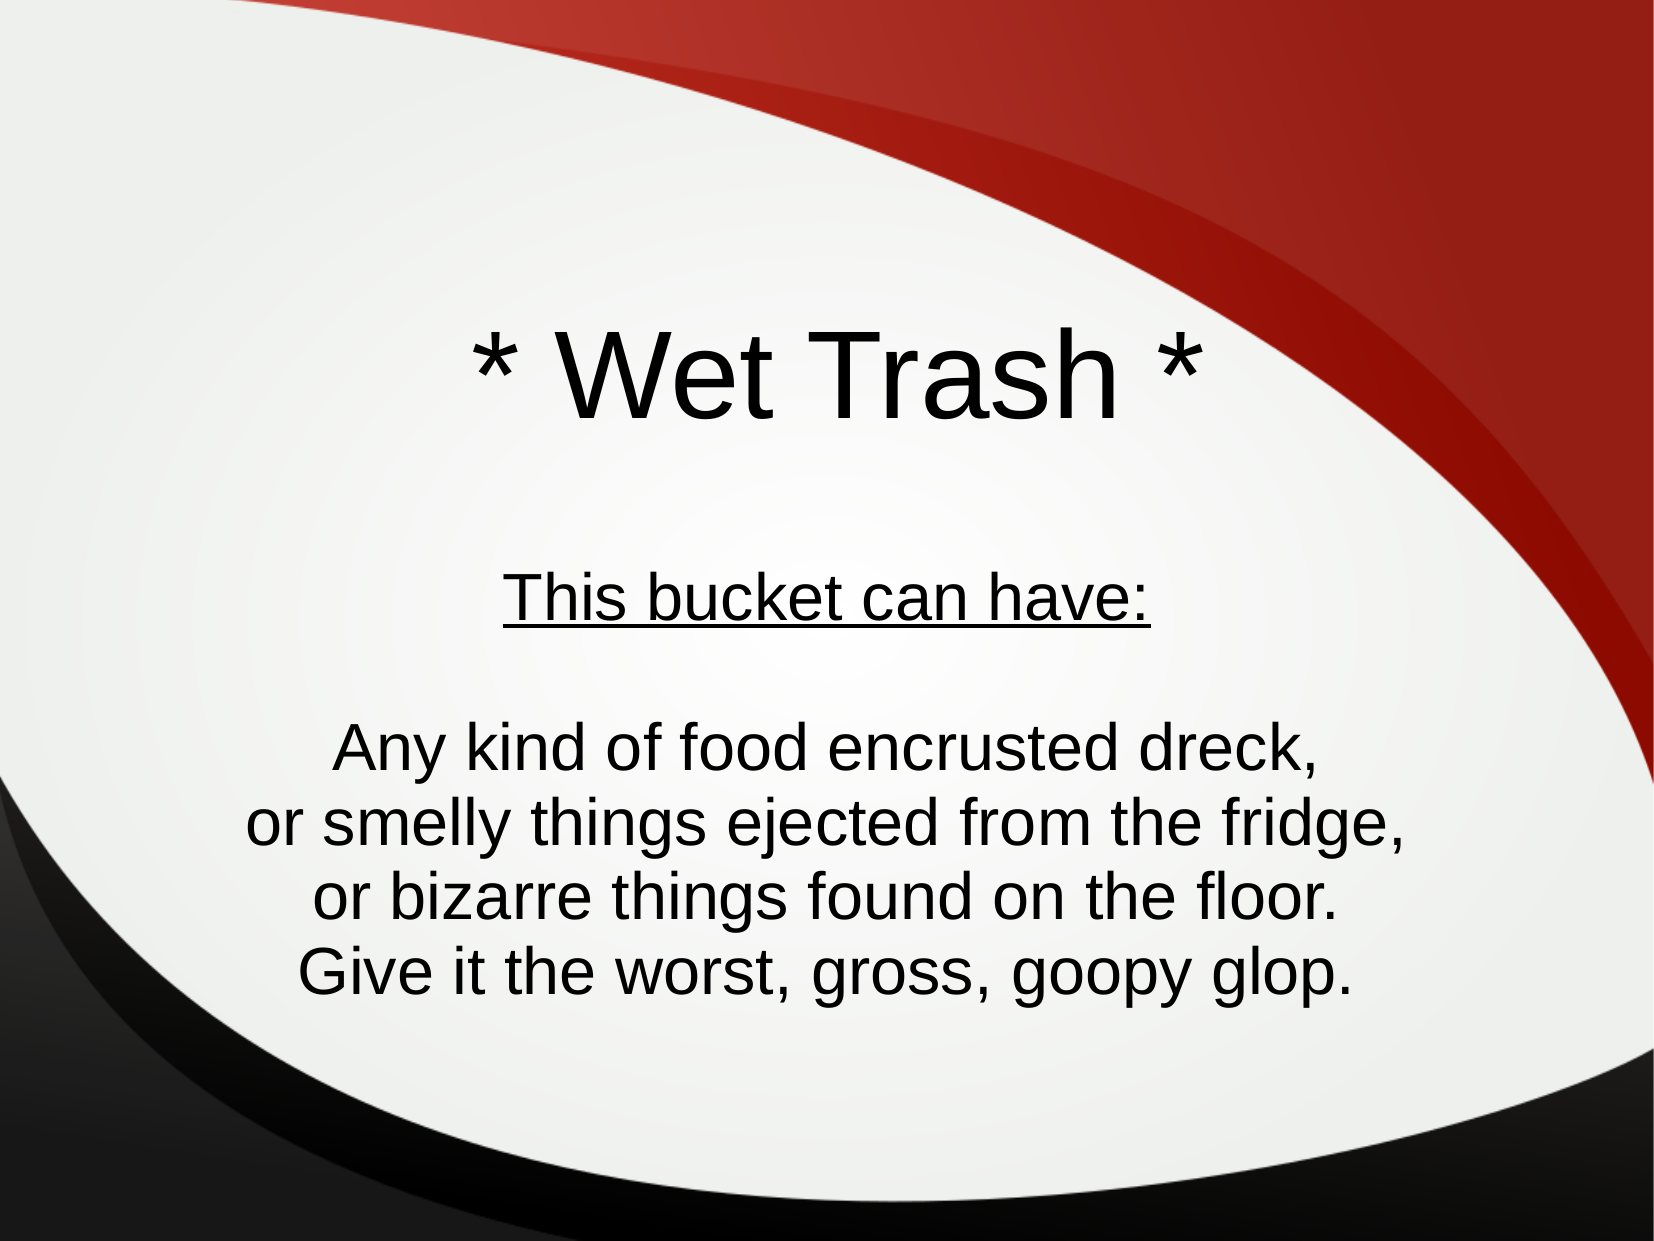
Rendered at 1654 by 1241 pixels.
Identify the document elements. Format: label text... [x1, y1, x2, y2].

subtitle This bucket can have: Any kind of food encrusted dreck, or smelly things ejected from the fridge, or bizarre things found on the floor. Give it the worst, gross, goopy glop. [82, 529, 1571, 1040]
picture [0, 0, 1654, 1241]
title * Wet Trash * [94, 271, 1583, 479]
